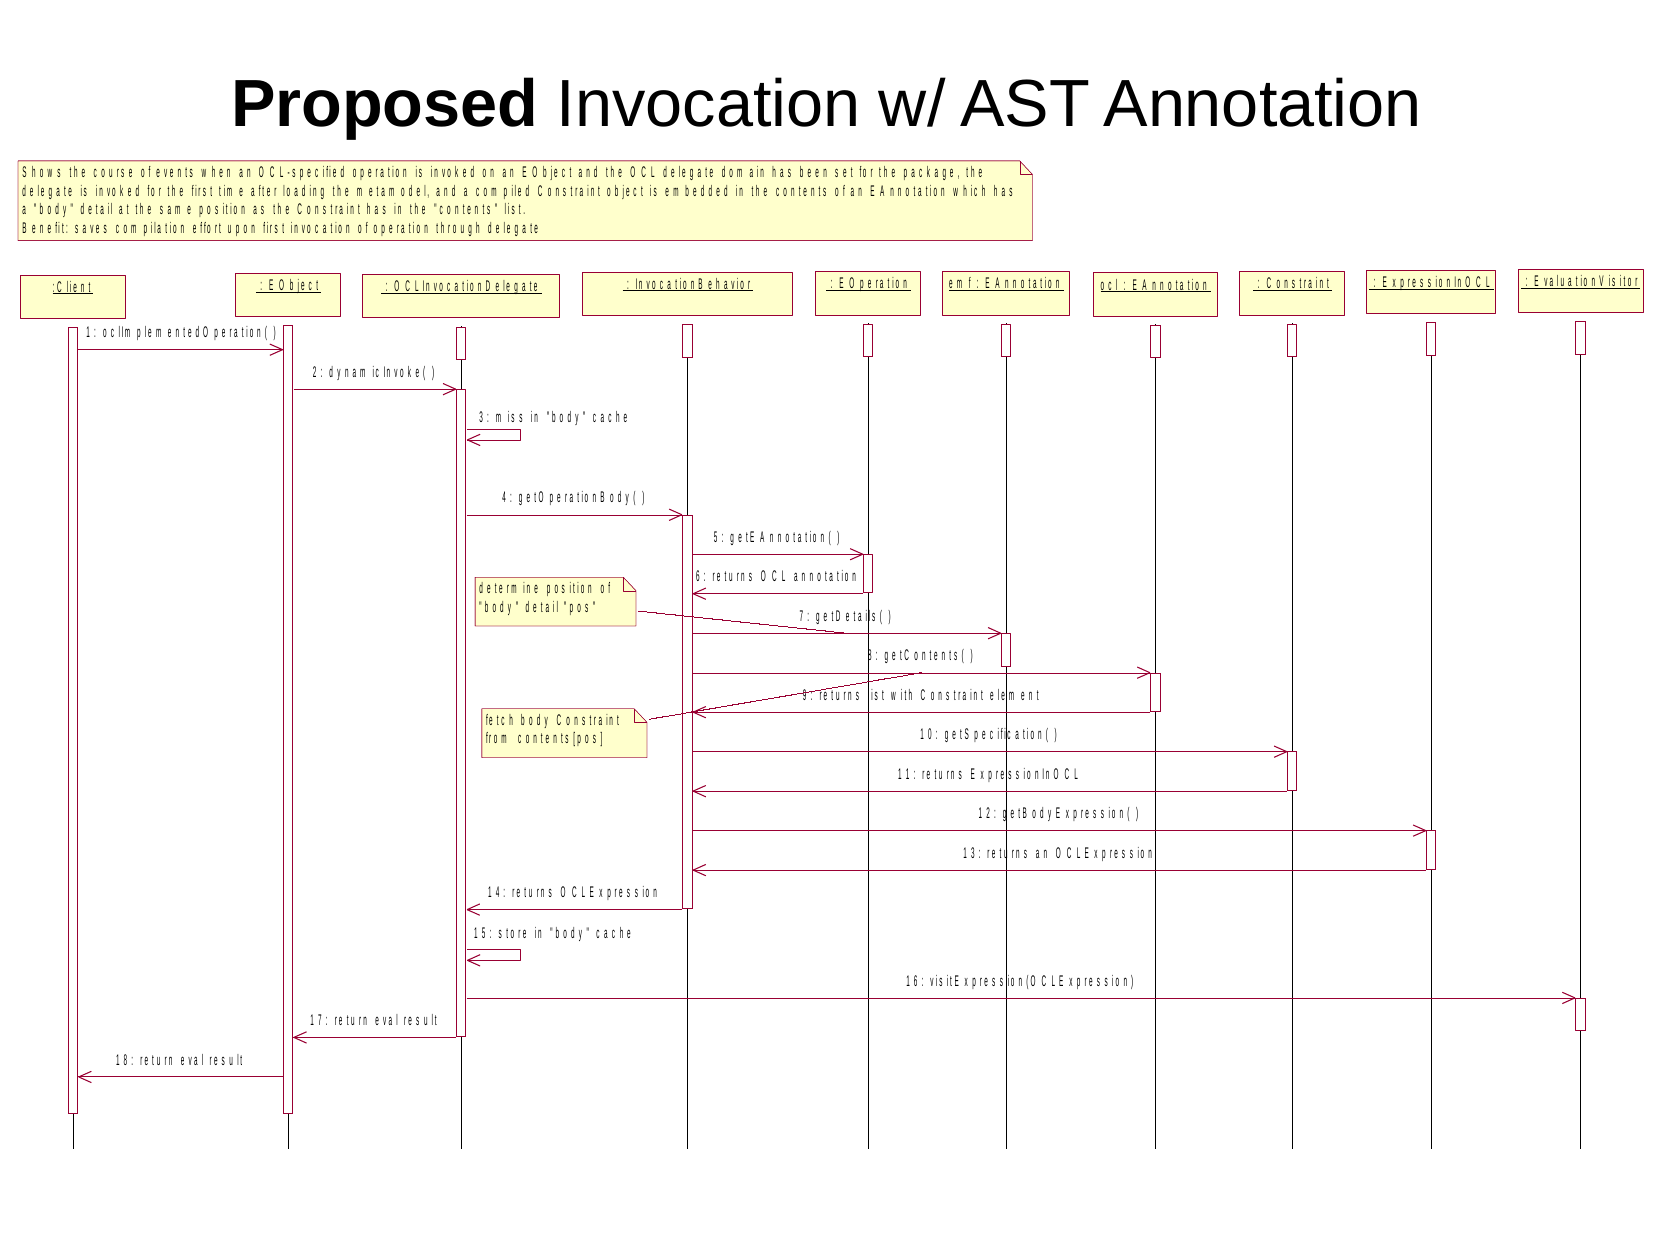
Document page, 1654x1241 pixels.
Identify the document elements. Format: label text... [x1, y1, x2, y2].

picture [0, 109, 1654, 1238]
title Proposed Invocation w/ AST Annotation [82, 56, 1571, 109]
